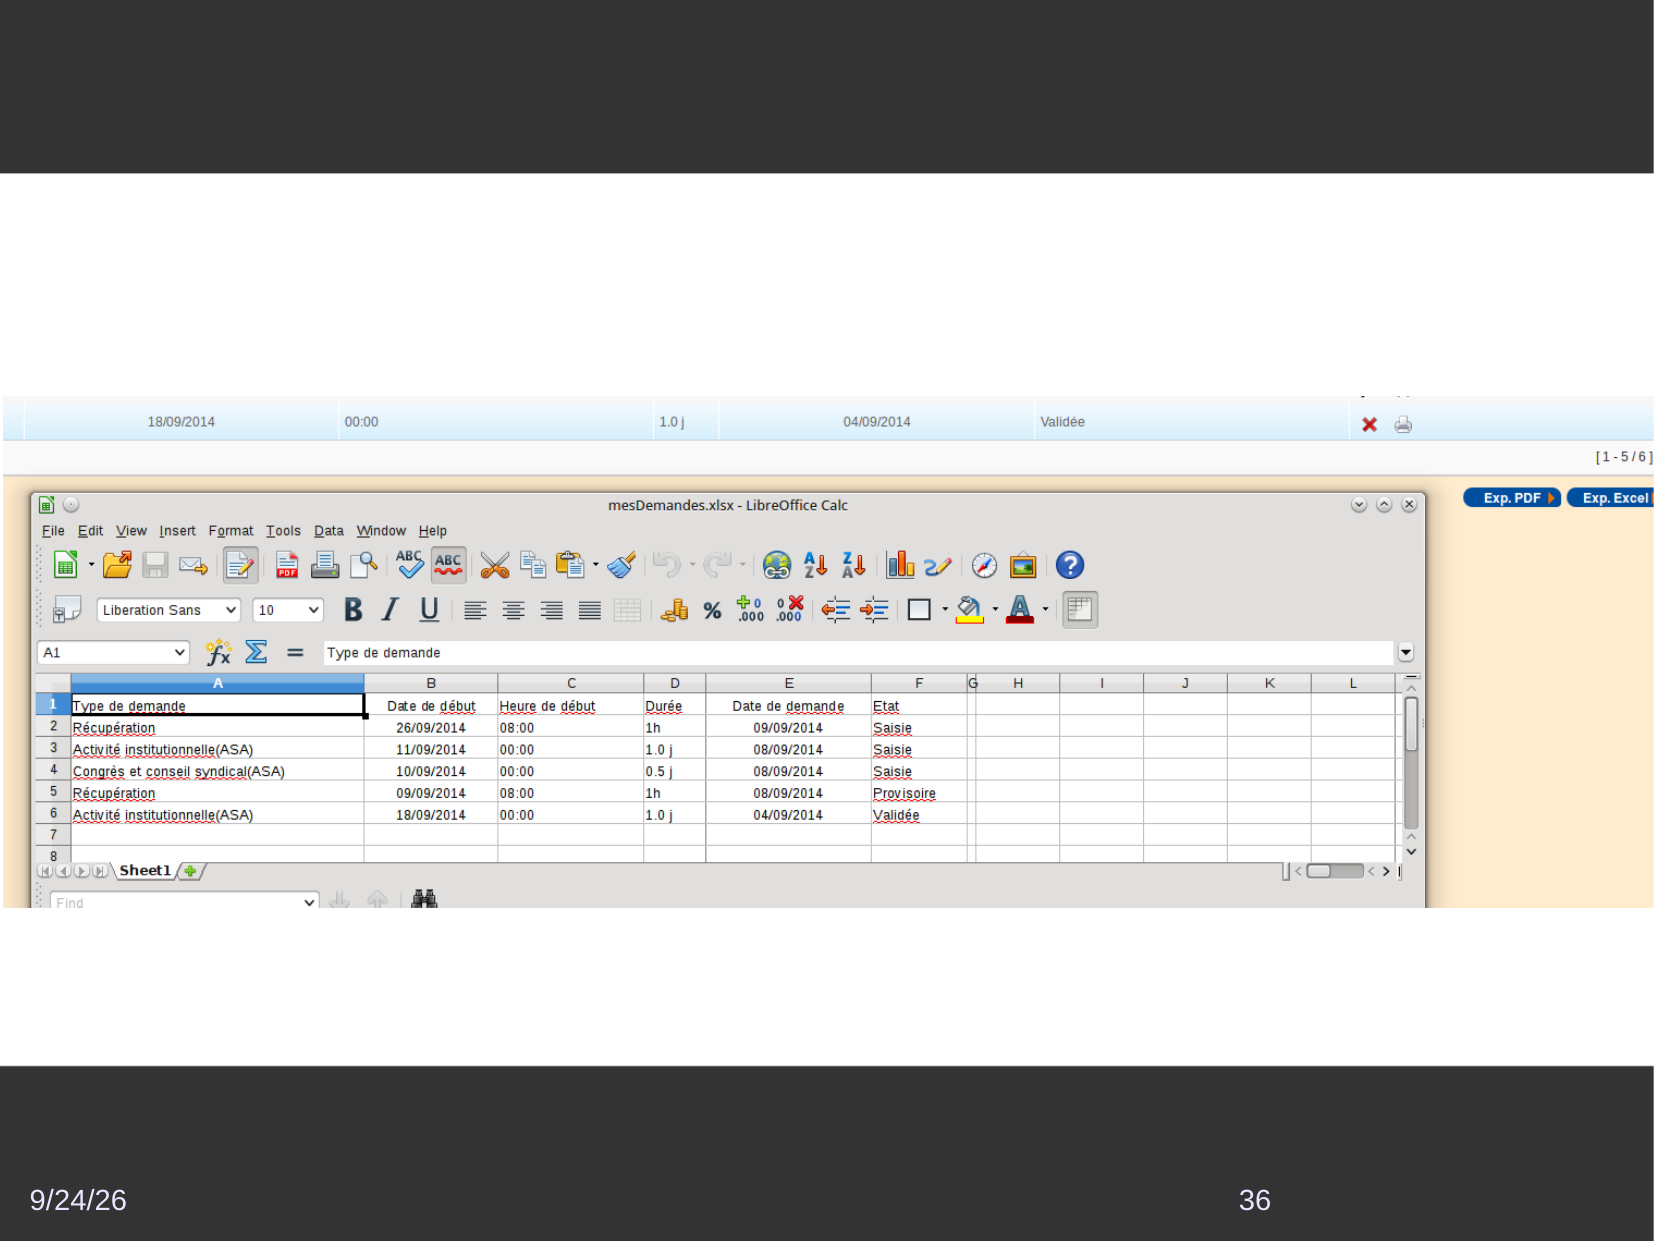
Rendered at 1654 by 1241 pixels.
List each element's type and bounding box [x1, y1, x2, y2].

text_box [1238, 1181, 1625, 1241]
picture [3, 396, 1654, 908]
text_box [29, 1181, 566, 1241]
